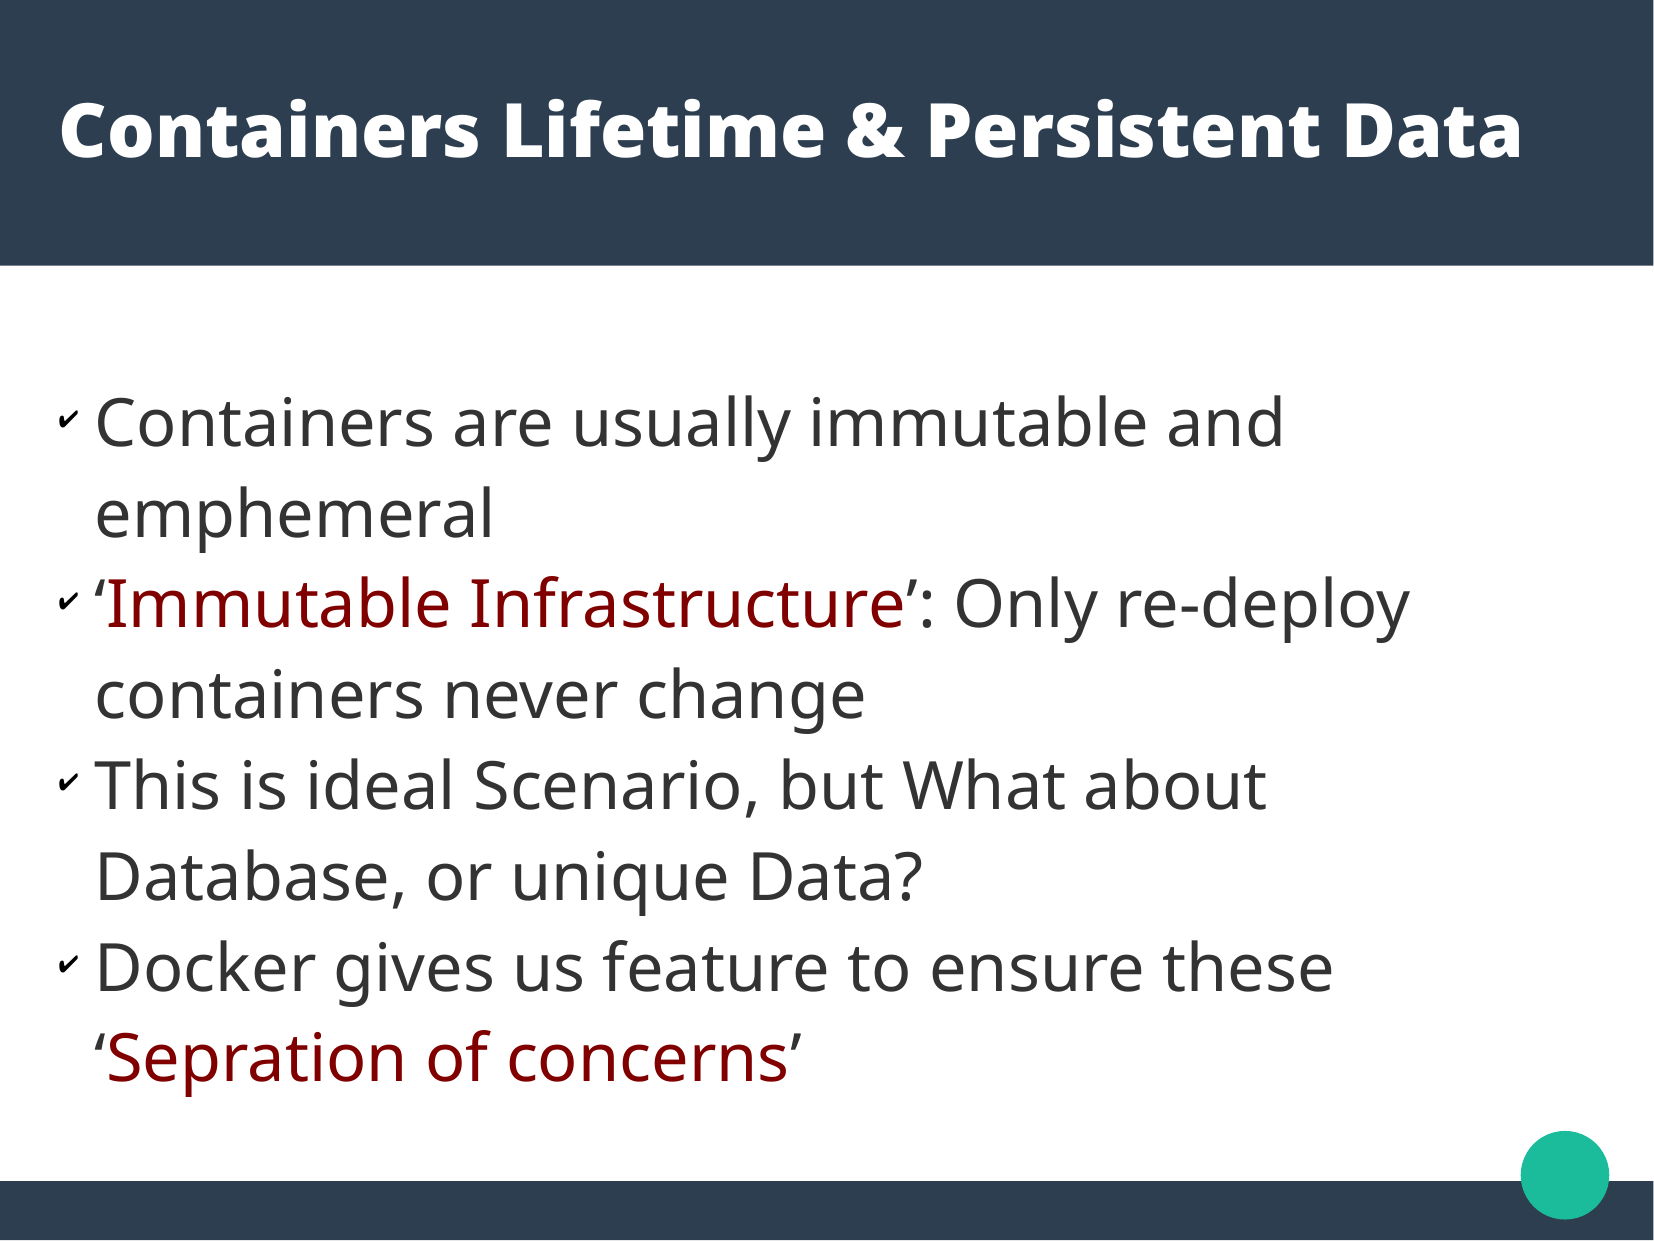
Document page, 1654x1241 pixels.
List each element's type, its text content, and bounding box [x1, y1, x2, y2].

subtitle Containers are usually immutable and emphemeral ‘Immutable Infrastructure’: Only re-deploy containers never change This is ideal Scenario, but What about Database, or unique Data? Docker gives us feature to ensure these ‘Sepration of concerns’ [59, 291, 1595, 1186]
title Containers Lifetime & Persistent Data [59, 40, 1595, 216]
